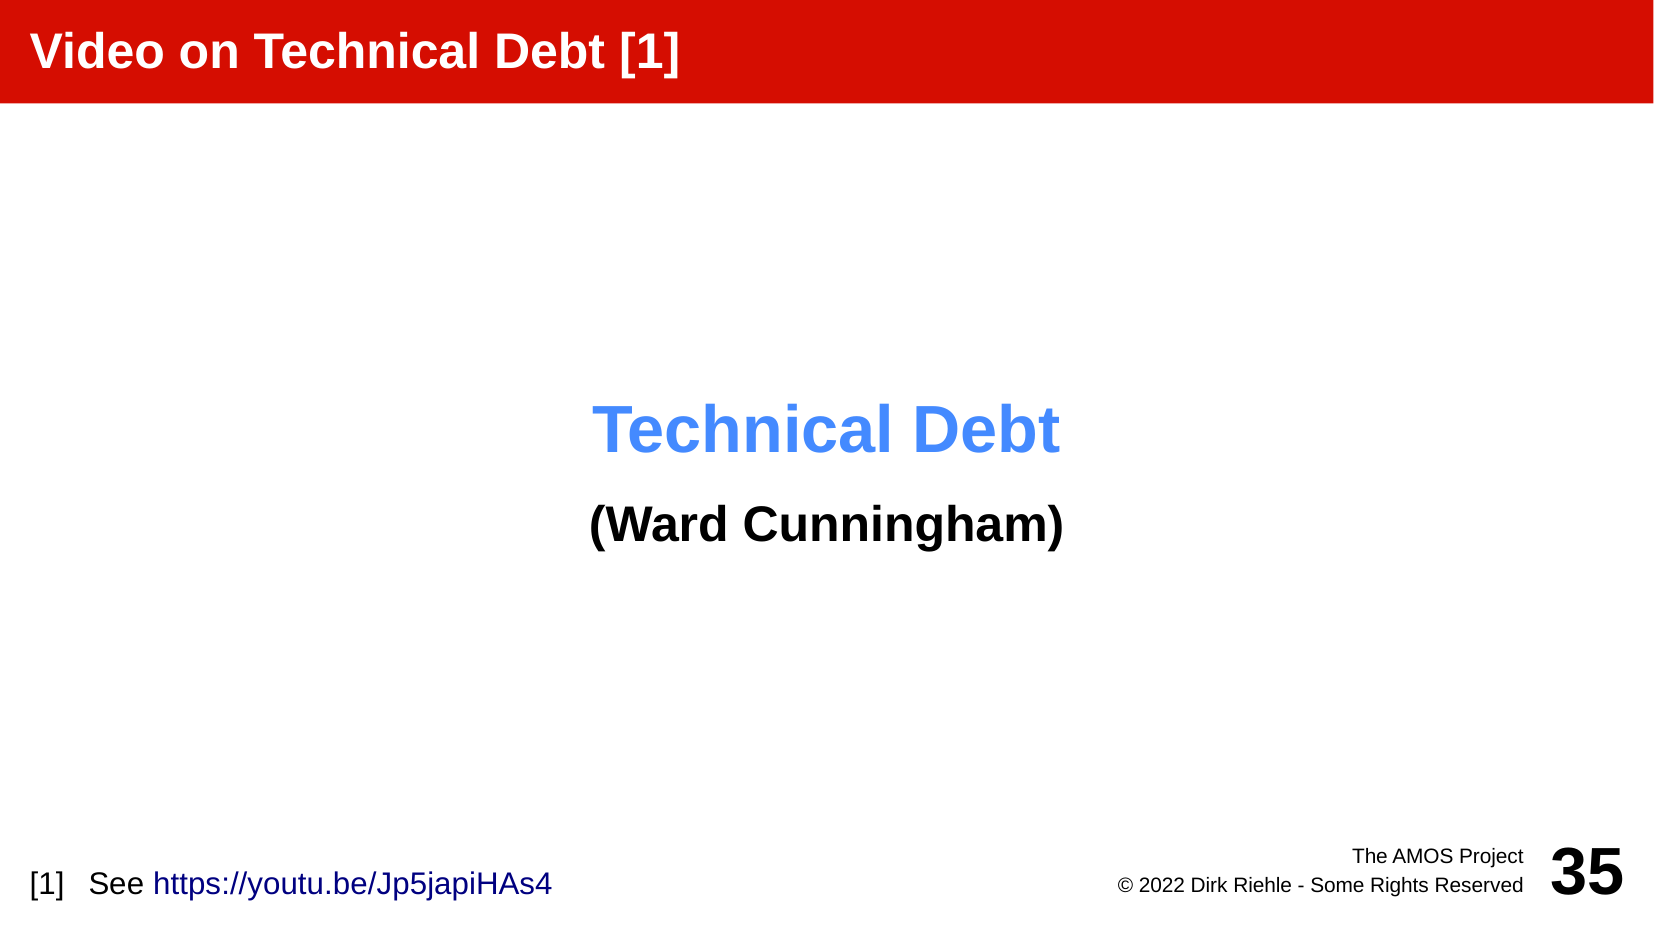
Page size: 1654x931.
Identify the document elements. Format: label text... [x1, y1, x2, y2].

text_box [1] See https://youtu.be/Jp5japiHAs4 [0, 693, 1182, 931]
subtitle Technical Debt (Ward Cunningham) [29, 132, 1625, 813]
title Video on Technical Debt [1] [0, 0, 1654, 104]
